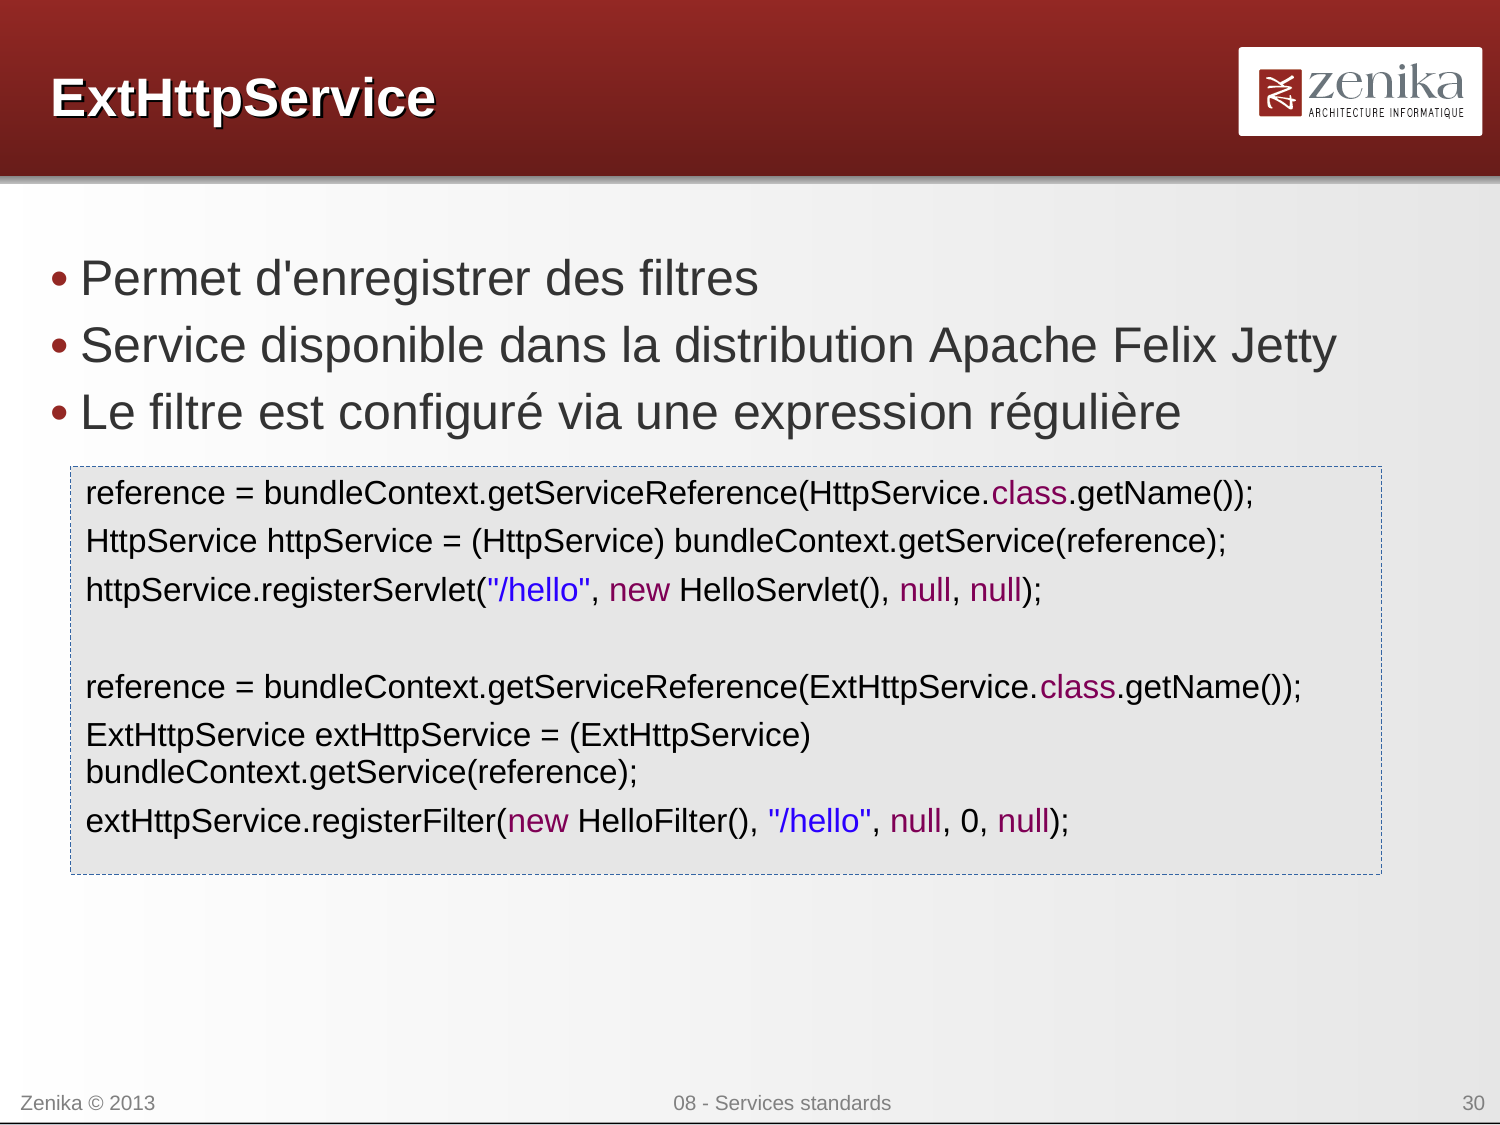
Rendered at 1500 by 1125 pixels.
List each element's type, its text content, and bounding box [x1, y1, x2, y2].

list reference = bundleContext.getServiceReference(HttpService.class.getName()); HttpService httpService = (HttpService) bundleContext.getService(reference); httpService.registerServlet("/hello", new HelloServlet(), null, null); reference = bundleContext.getServiceReference(ExtHttpService.class.getName()); ExtHttpService extHttpService = (ExtHttpService) bundleContext.getService(reference); extHttpService.registerFilter(new HelloFilter(), "/hello", null, 0, null); [70, 466, 1382, 875]
list Permet d'enregistrer des filtres Service disponible dans la distribution Apache Felix Jetty Le filtre est configuré via une expression régulière [50, 249, 1435, 1064]
title ExtHttpService [50, 22, 1206, 172]
picture [1257, 58, 1464, 125]
